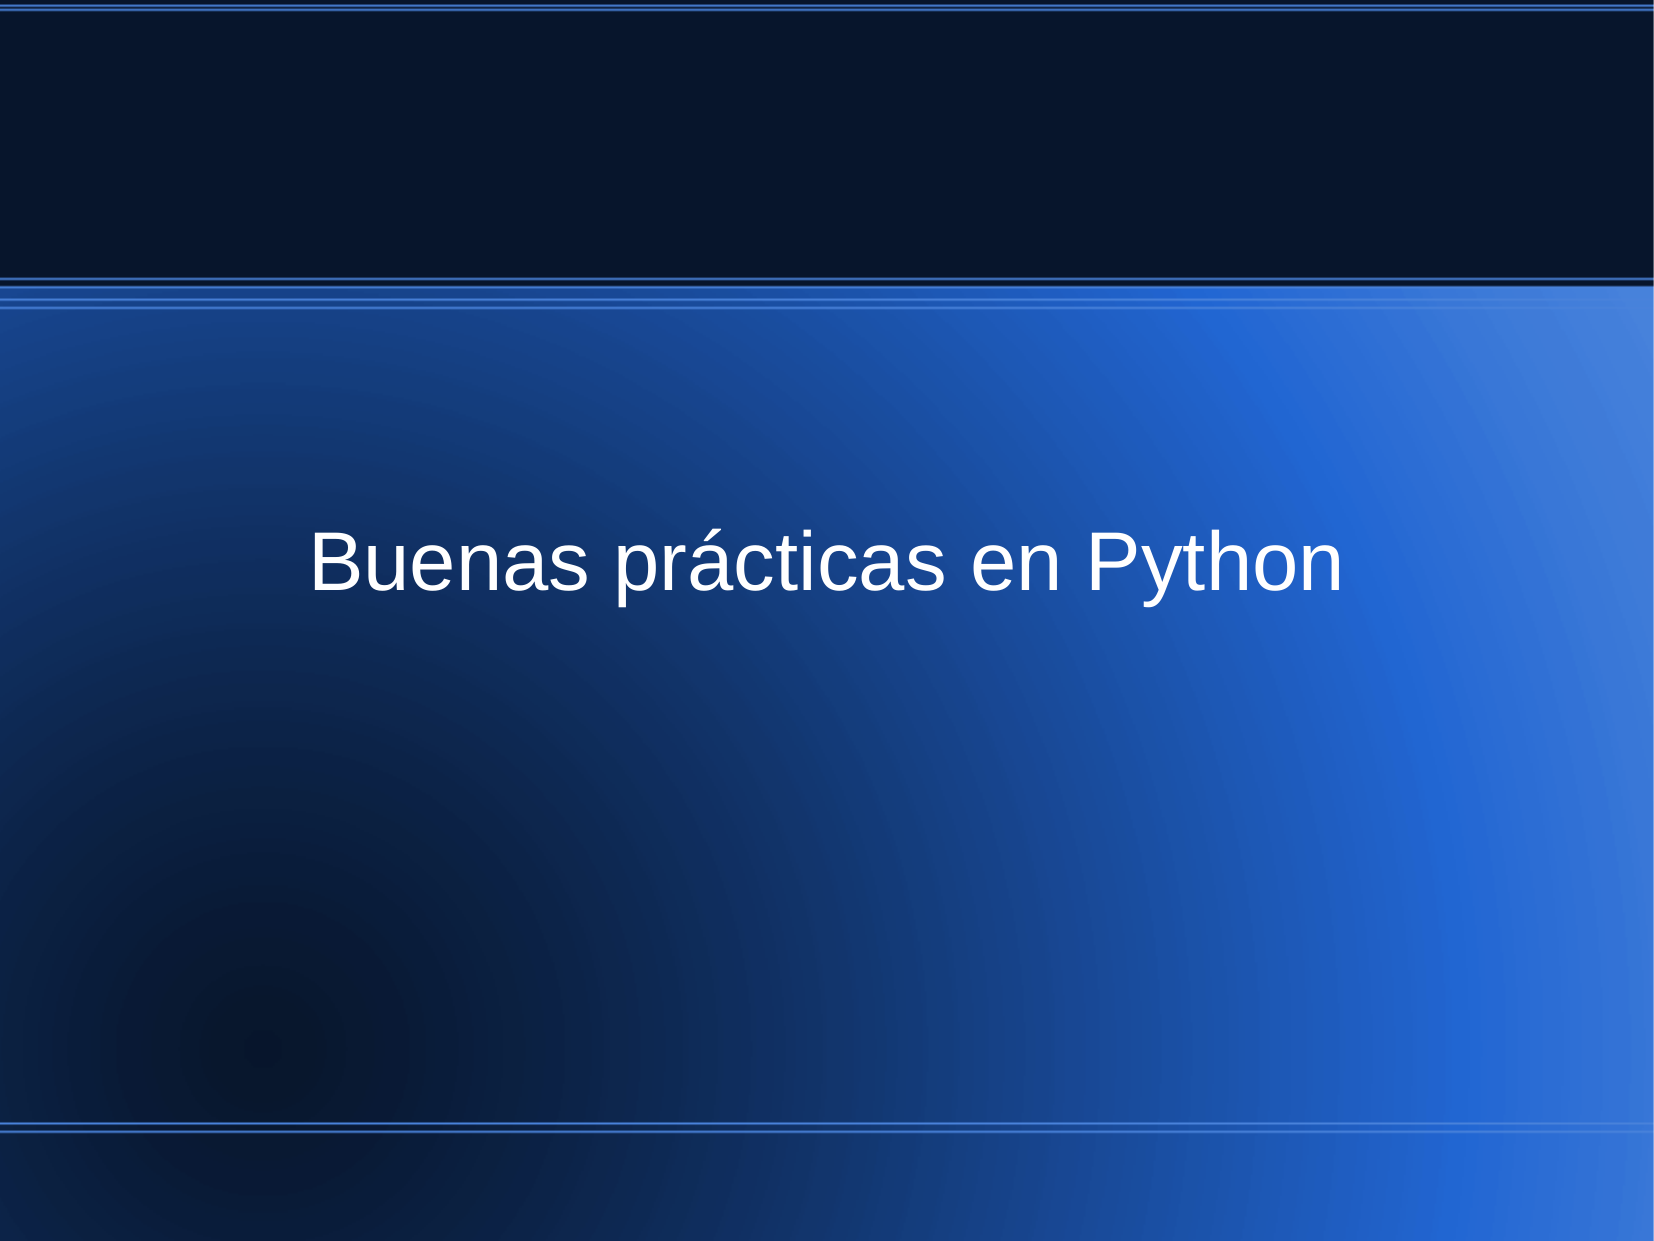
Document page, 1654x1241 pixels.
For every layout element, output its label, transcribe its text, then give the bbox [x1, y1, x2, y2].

picture [0, 0, 1654, 1241]
subtitle Buenas prácticas en Python [82, 49, 1571, 1075]
